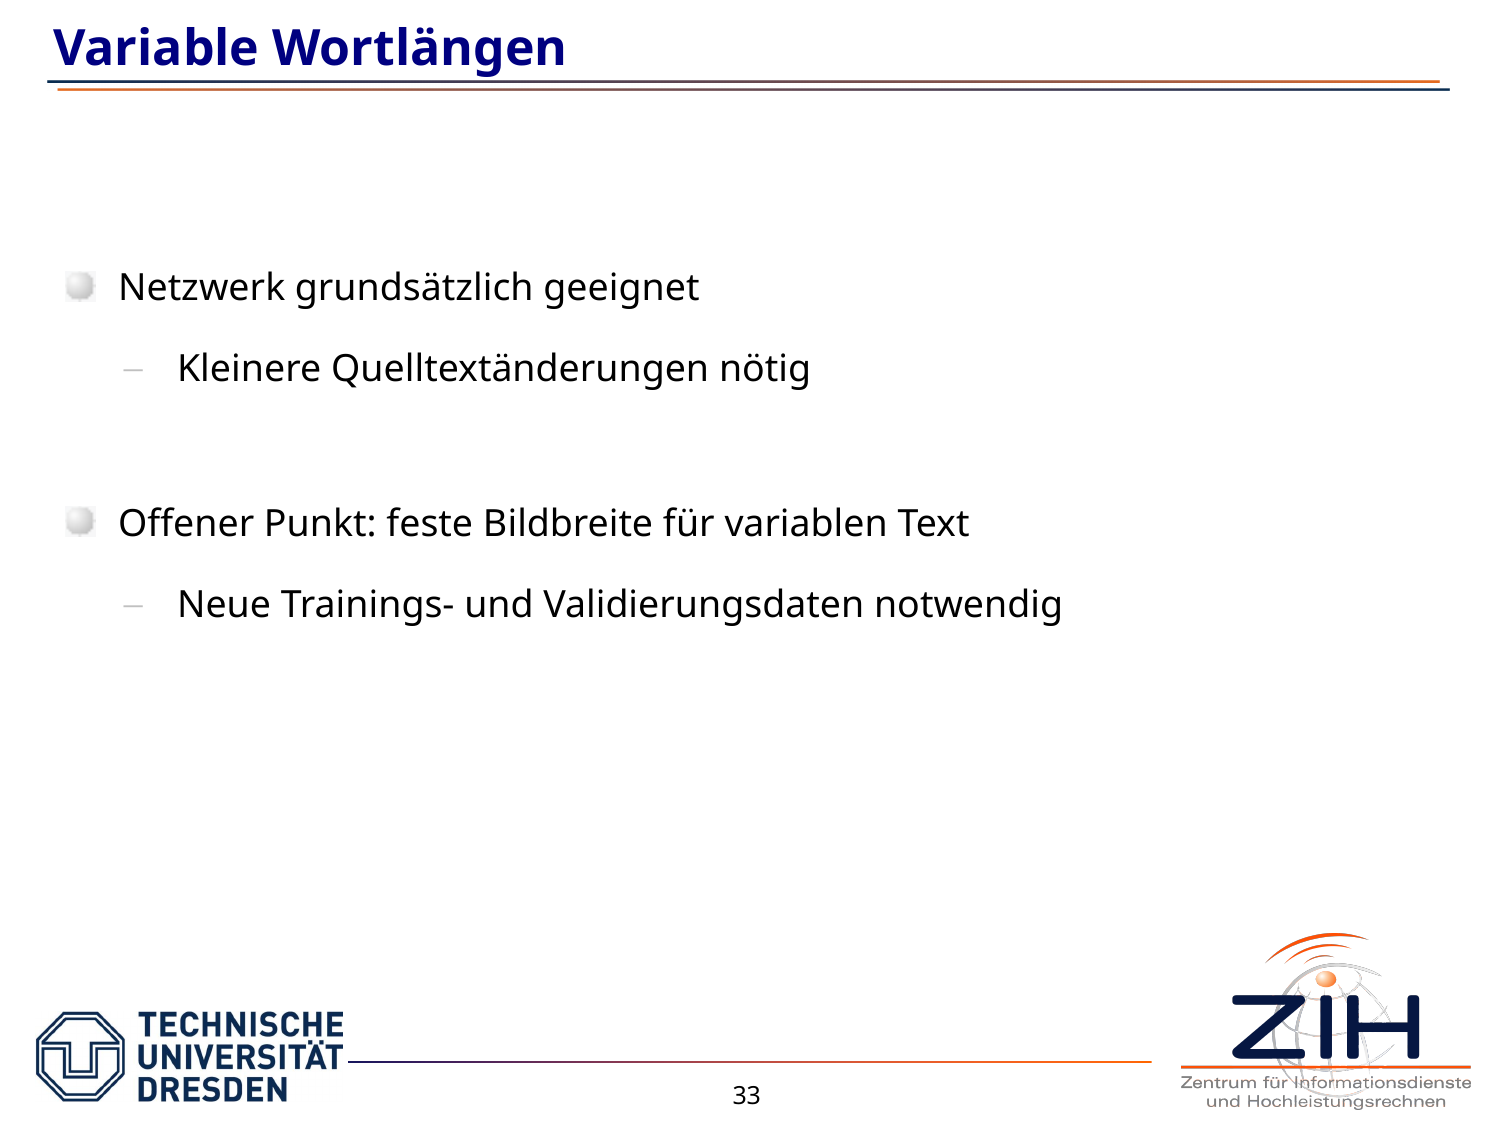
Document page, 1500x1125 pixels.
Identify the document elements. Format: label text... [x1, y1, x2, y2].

picture [1181, 933, 1471, 1110]
title Variable Wortlängen [53, 12, 1453, 81]
picture [47, 80, 1450, 91]
list Netzwerk grundsätzlich geeignet Kleinere Quelltextänderungen nötig Offener Punkt: feste Bildbreite für variablen Text Neue Trainings- und Validierungsdaten notwendig [29, 118, 1418, 771]
picture [35, 1011, 343, 1102]
